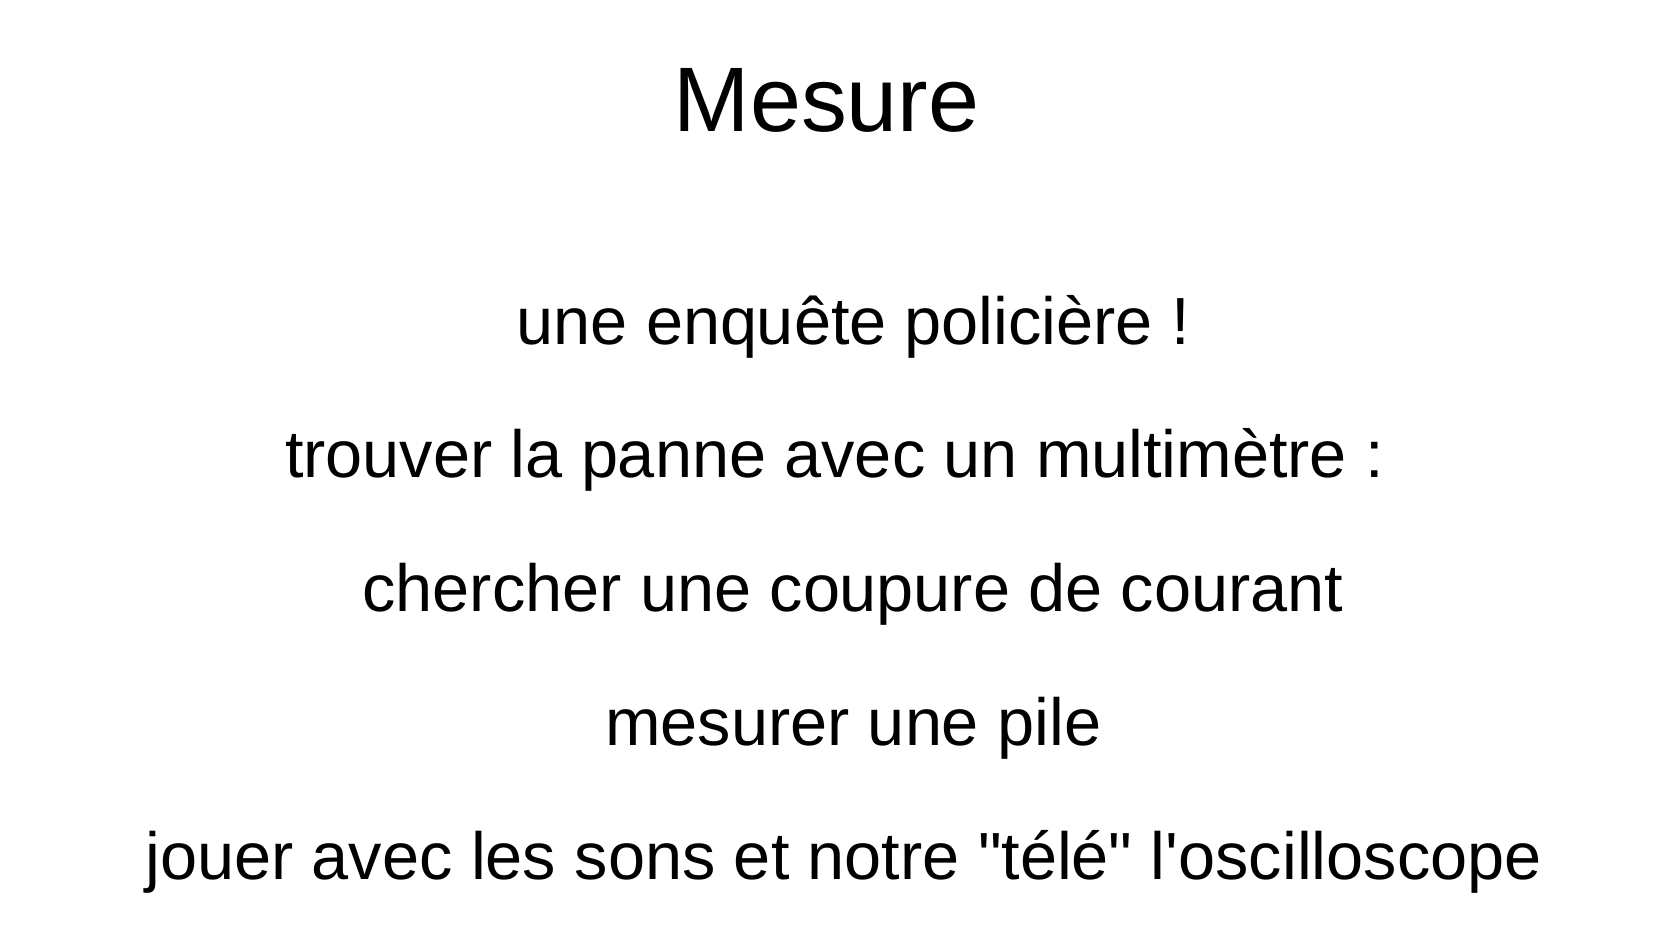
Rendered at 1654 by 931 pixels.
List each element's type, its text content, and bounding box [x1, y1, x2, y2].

subtitle une enquête policière ! trouver la panne avec un multimètre : chercher une coupure de courant mesurer une pile jouer avec les sons et notre "télé" l'oscilloscope [82, 246, 1625, 931]
title Mesure [82, 21, 1571, 178]
